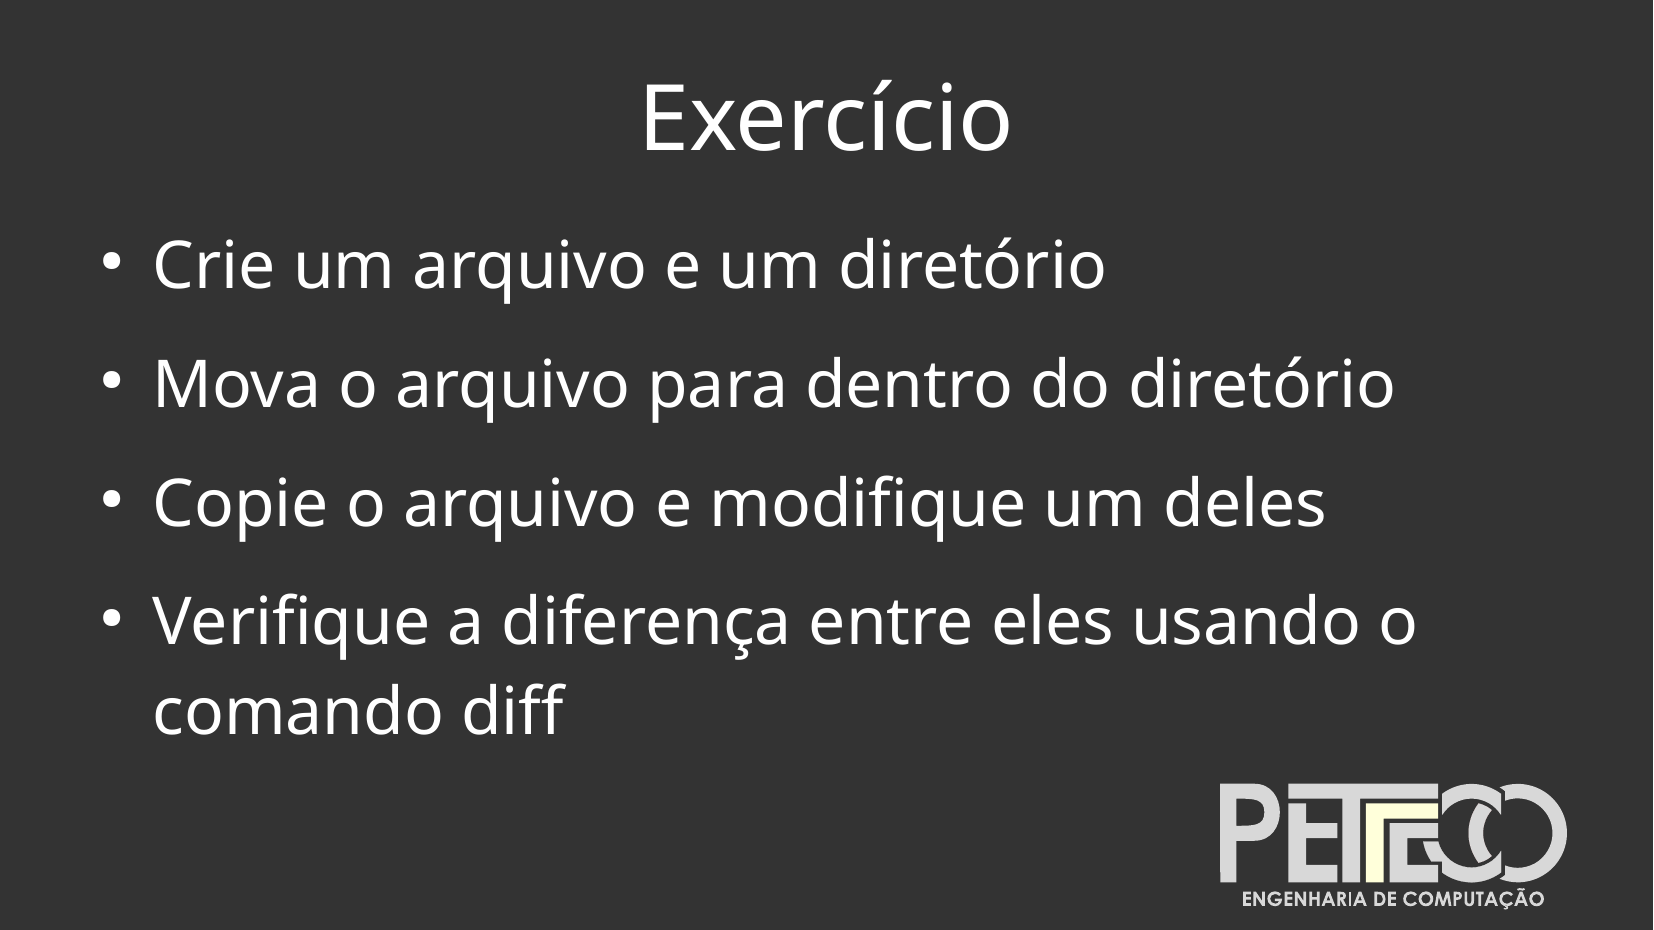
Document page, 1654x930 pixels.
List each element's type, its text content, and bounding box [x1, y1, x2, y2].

title Exercício [82, 37, 1571, 193]
list Crie um arquivo e um diretório Mova o arquivo para dentro do diretório Copie o arquivo e modifique um deles Verifique a diferença entre eles usando o comando diff [82, 217, 1571, 757]
